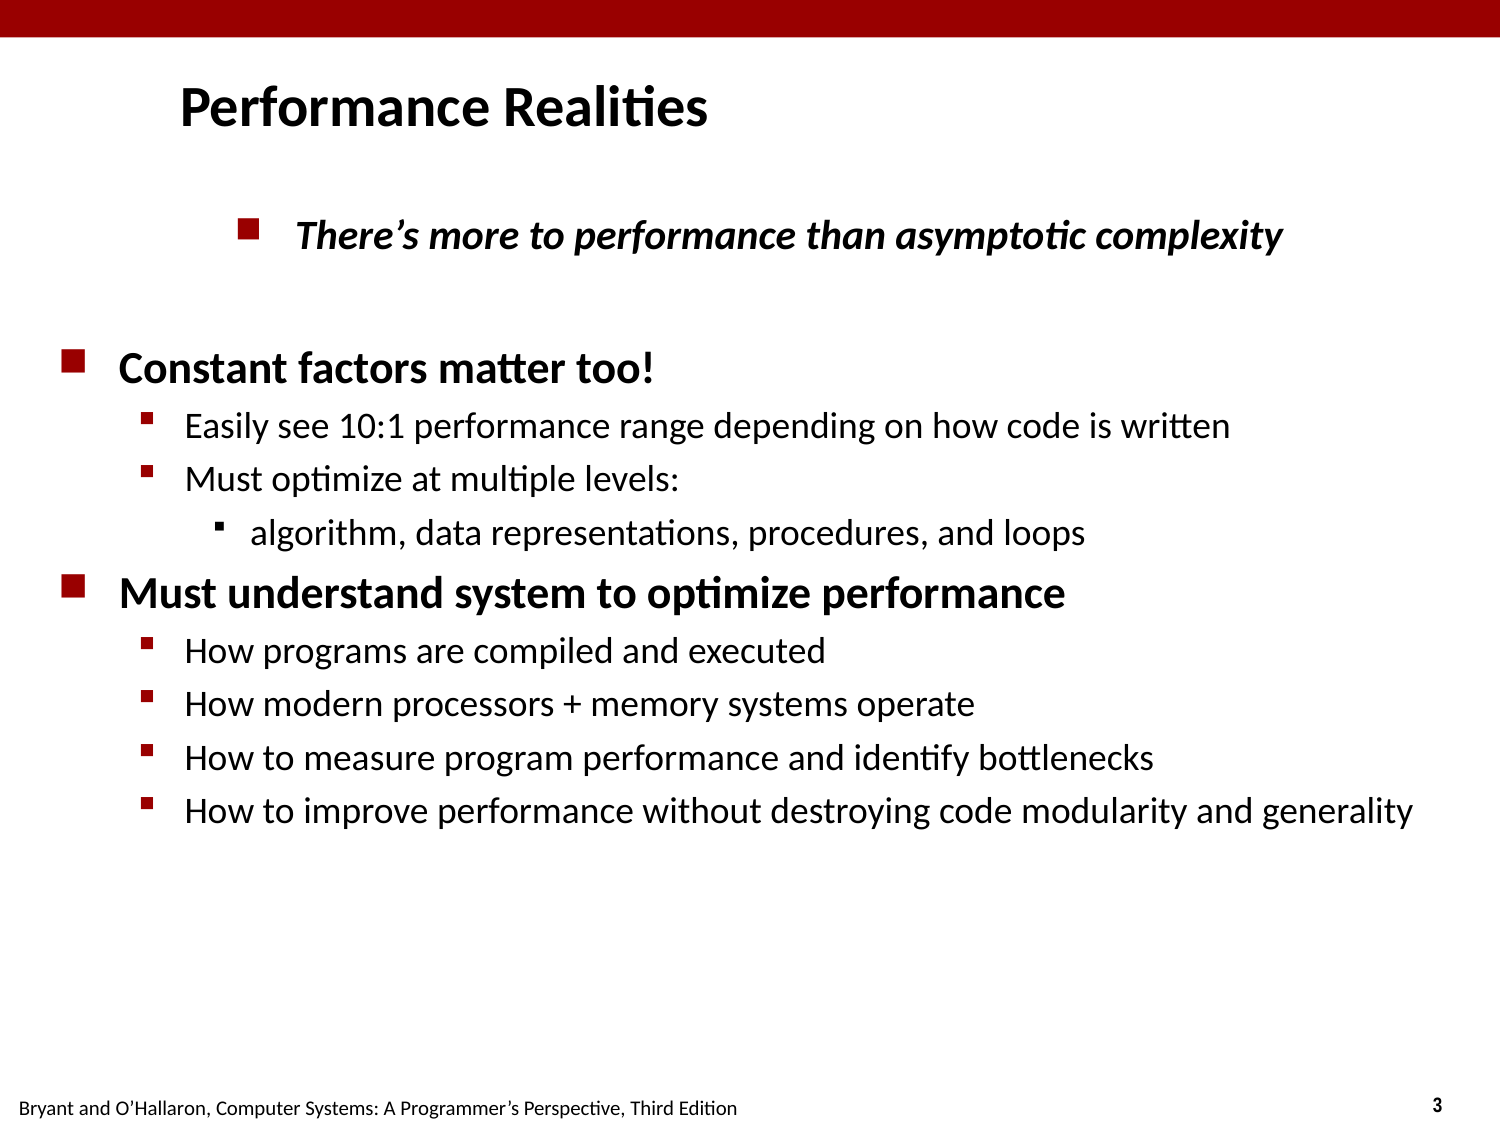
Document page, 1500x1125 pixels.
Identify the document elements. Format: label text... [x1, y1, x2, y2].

title Performance Realities [165, 56, 1038, 150]
list There’s more to performance than asymptotic complexity Constant factors matter too! Easily see 10:1 performance range depending on how code is written Must optimize at multiple levels: algorithm, data representations, procedures, and loops Must understand system to optimize performance How programs are compiled and executed How modern processors + memory systems operate How to measure program performance and identify bottlenecks How to improve performance without destroying code modularity and generality [47, 200, 1475, 1058]
